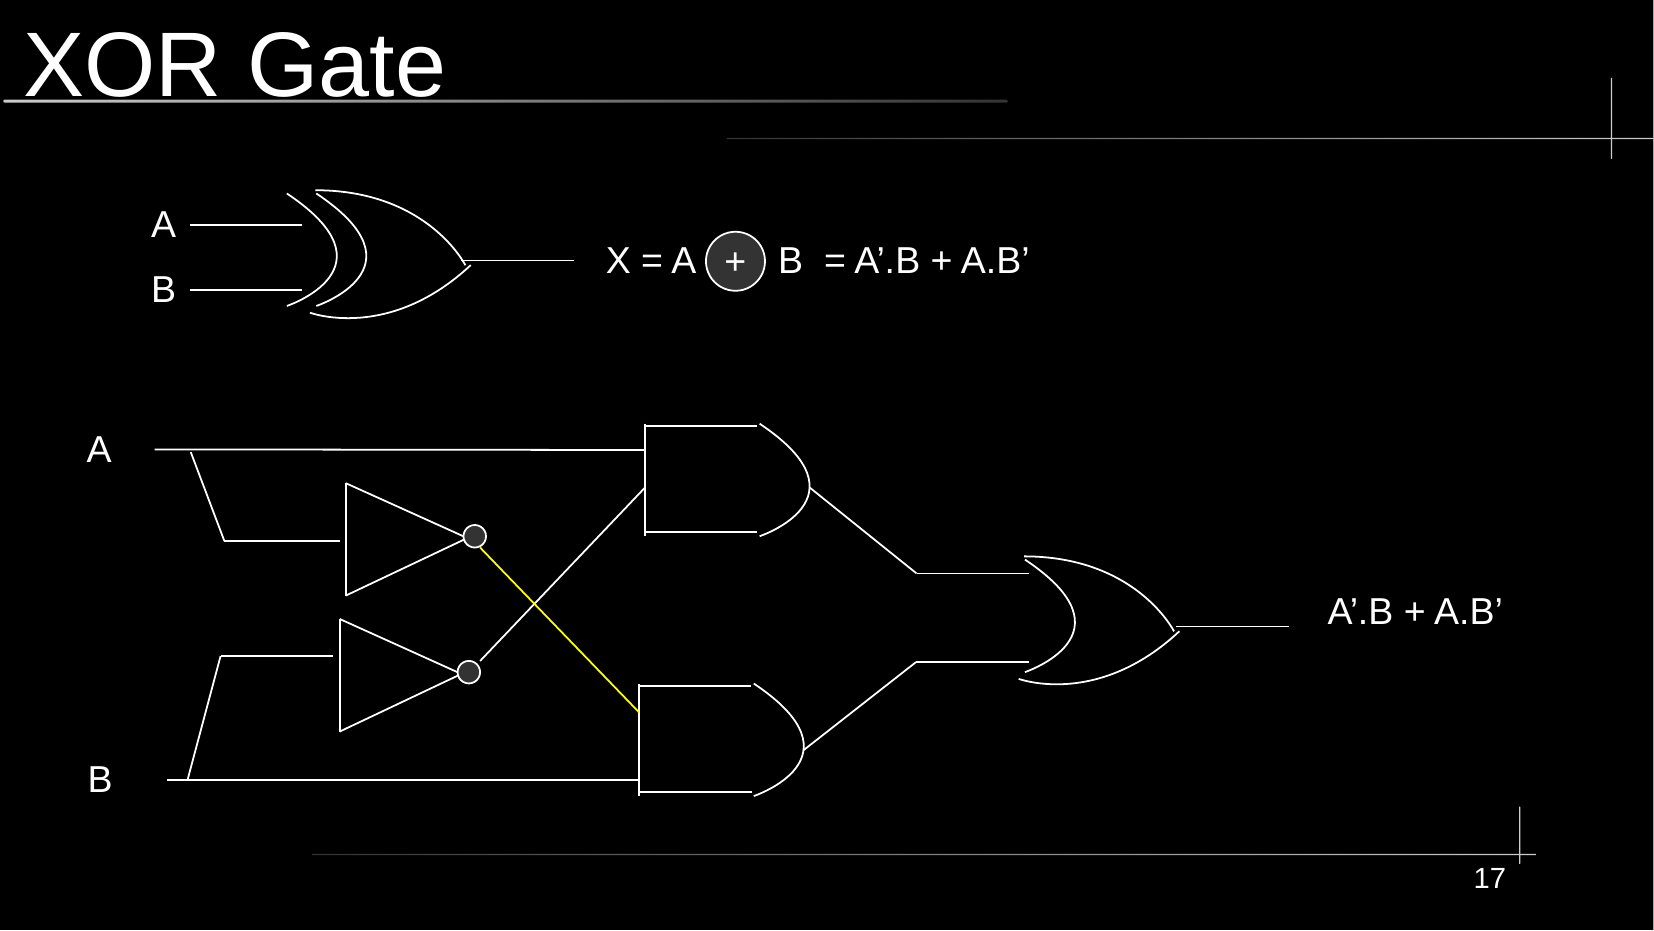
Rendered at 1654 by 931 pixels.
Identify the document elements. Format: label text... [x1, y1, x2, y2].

text_box [457, 660, 481, 684]
text_box A [71, 420, 127, 478]
text_box [463, 525, 487, 548]
text_box B [136, 261, 192, 319]
text_box B [72, 751, 128, 809]
text_box + [705, 231, 766, 291]
text_box A’.B + A.B’ [1312, 582, 1538, 640]
text_box X = A B = A’.B + A.B’ [591, 231, 731, 289]
text_box X = A B = A’.B + A.B’ [740, 231, 1064, 289]
text_box A [136, 196, 192, 254]
title XOR Gate [23, 11, 1589, 119]
